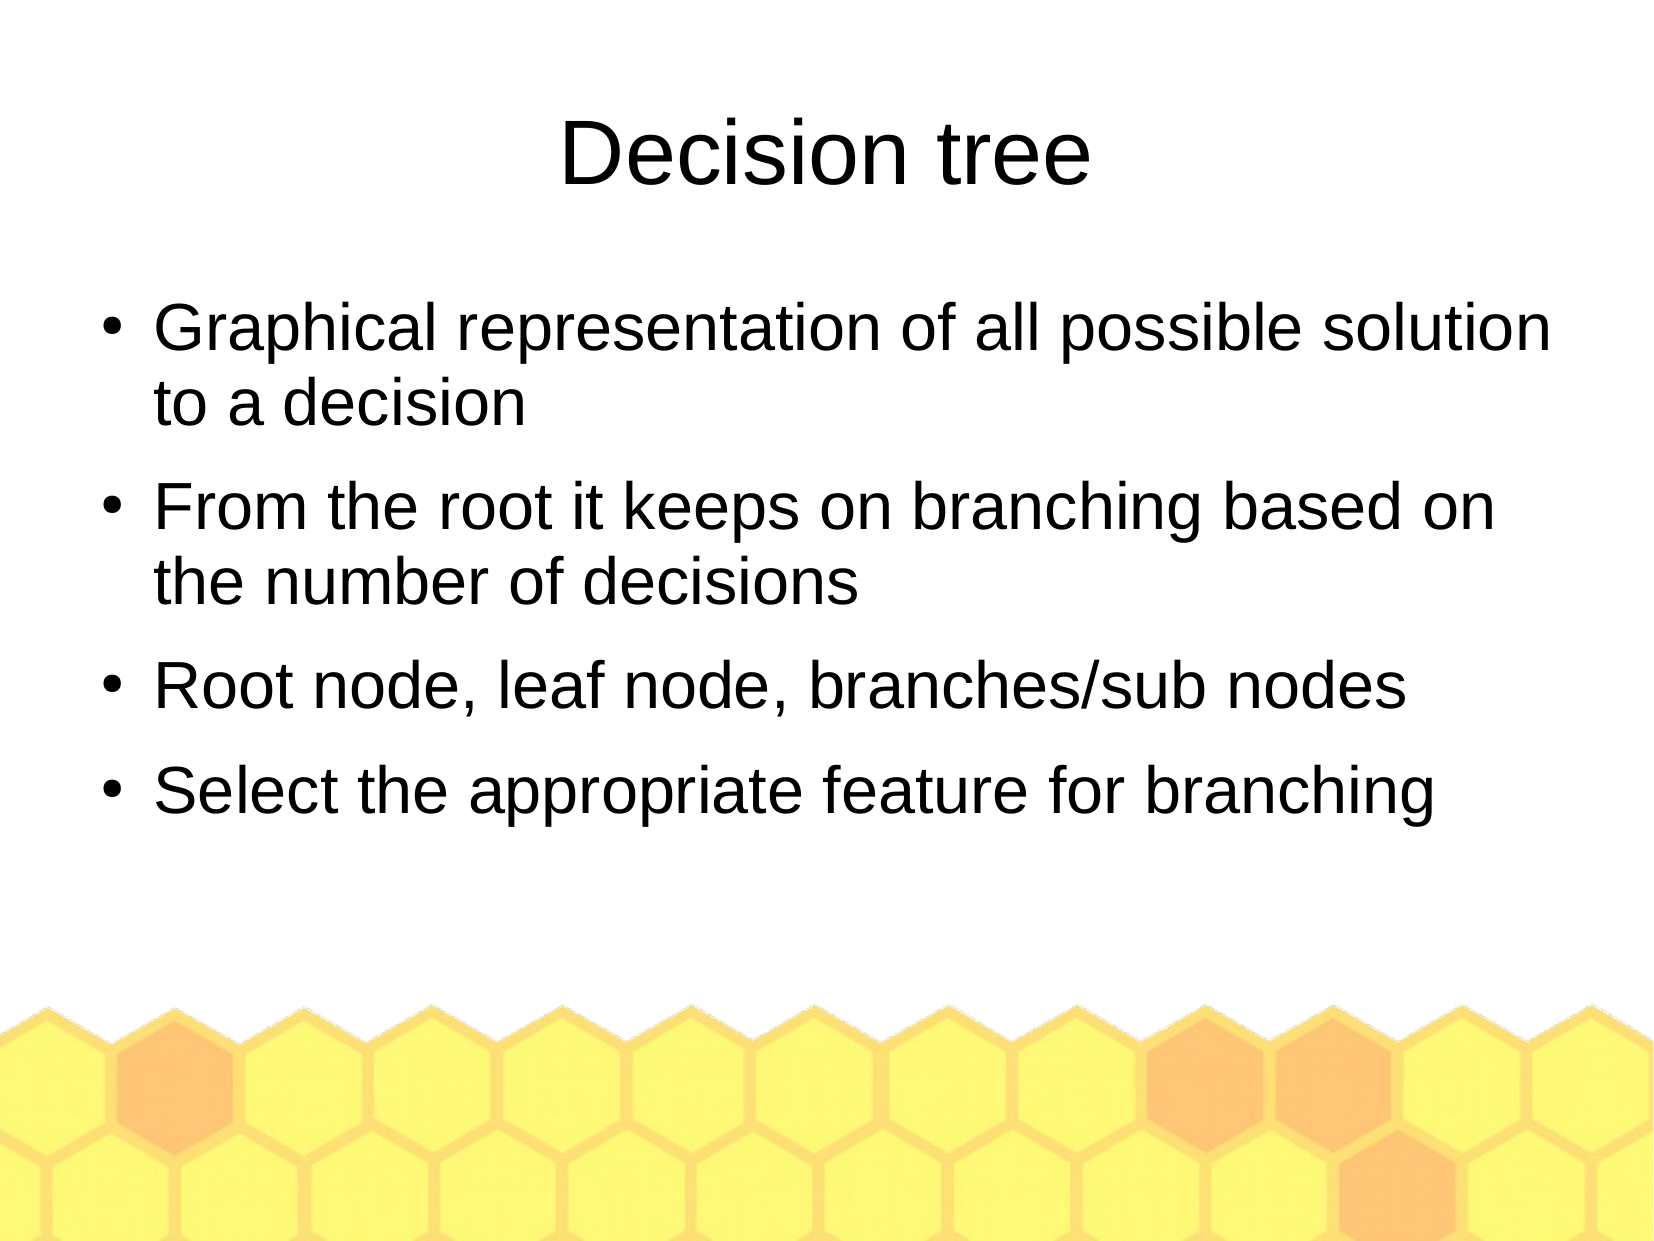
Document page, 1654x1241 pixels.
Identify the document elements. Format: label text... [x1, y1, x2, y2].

title Decision tree [82, 49, 1571, 257]
list Graphical representation of all possible solution to a decision From the root it keeps on branching based on the number of decisions Root node, leaf node, branches/sub nodes Select the appropriate feature for branching [82, 290, 1571, 1010]
picture [0, 1001, 1654, 1241]
